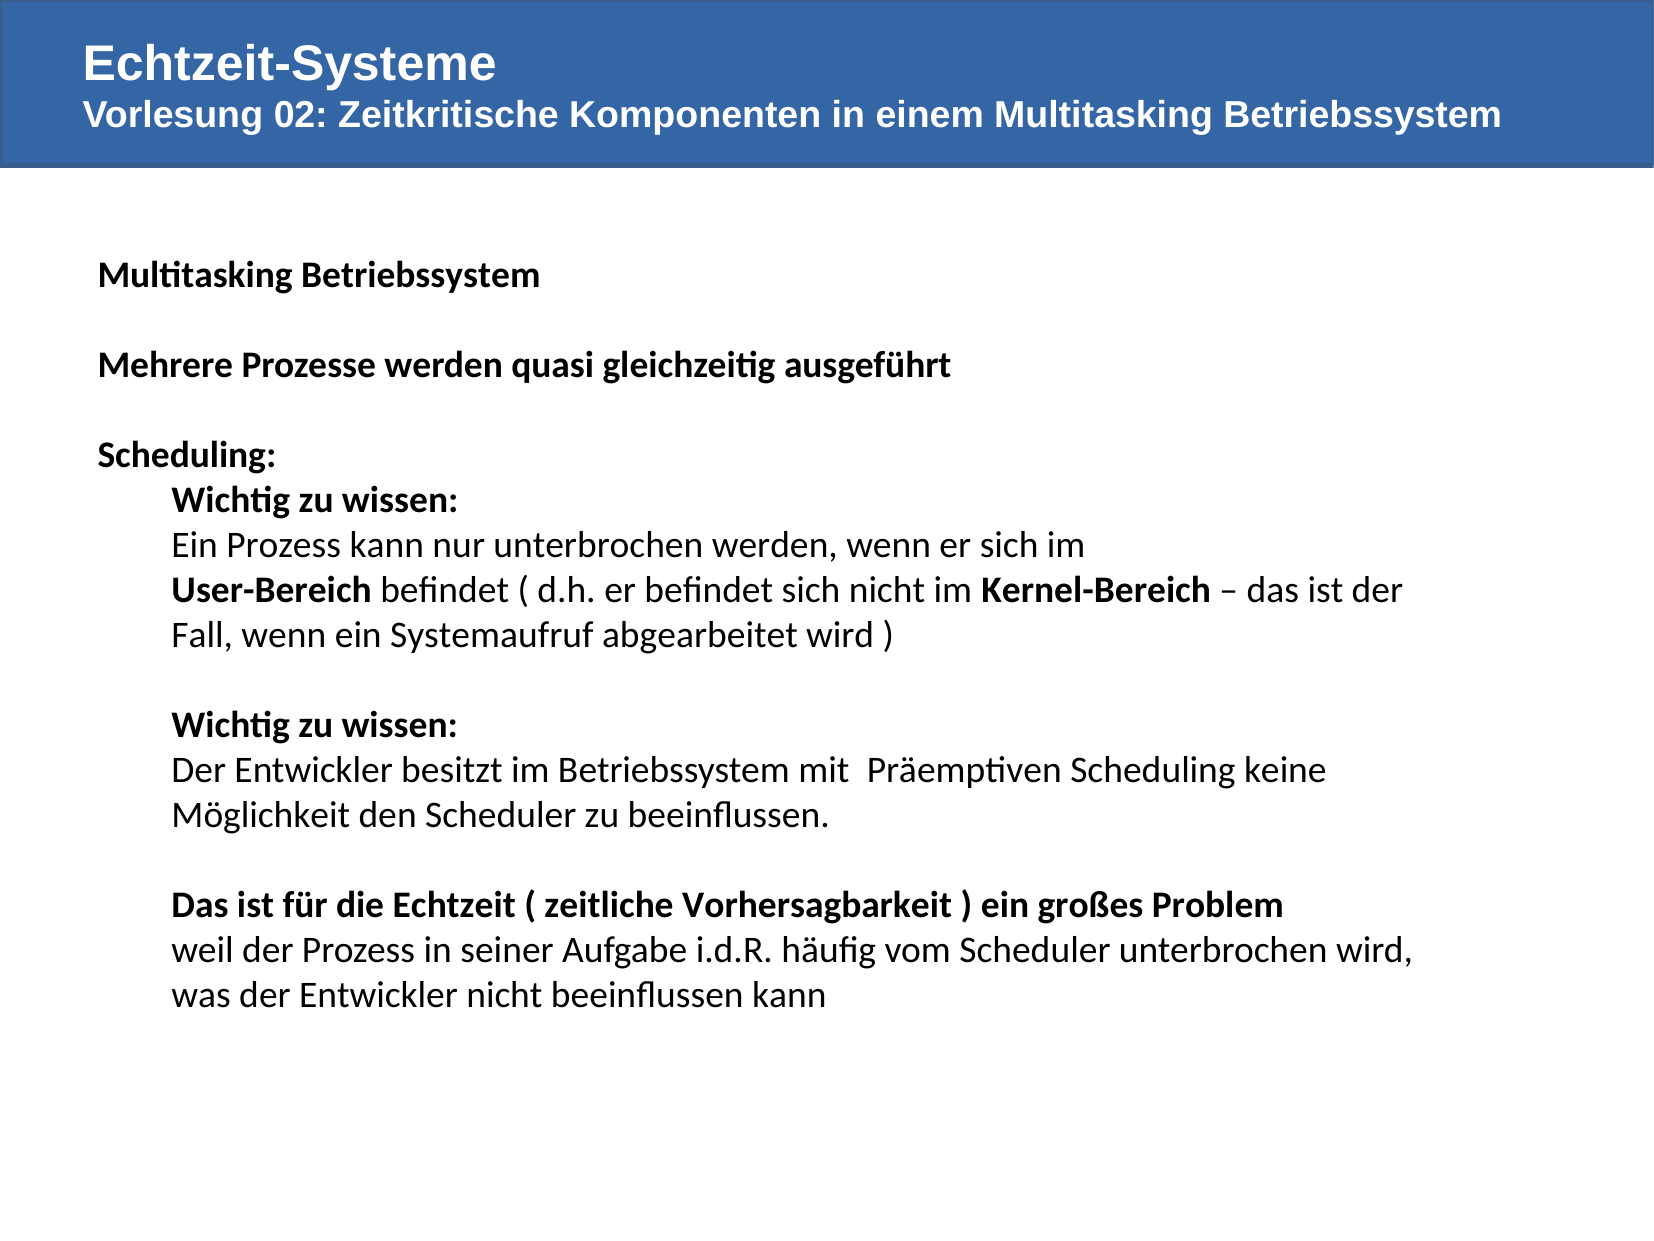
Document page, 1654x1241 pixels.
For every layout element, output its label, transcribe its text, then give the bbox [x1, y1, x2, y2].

title Echtzeit-Systeme Vorlesung 02: Zeitkritische Komponenten in einem Multitasking Betriebssystem [82, 29, 1571, 136]
text_box Multitasking Betriebssystem Mehrere Prozesse werden quasi gleichzeitig ausgeführt Scheduling: Wichtig zu wissen: Ein Prozess kann nur unterbrochen werden, wenn er sich im User-Bereich befindet ( d.h. er befindet sich nicht im Kernel-Bereich – das ist der Fall, wenn ein Systemaufruf abgearbeitet wird ) Wichtig zu wissen: Der Entwickler besitzt im Betriebssystem mit Präemptiven Scheduling keine Möglichkeit den Scheduler zu beeinflussen. Das ist für die Echtzeit ( zeitliche Vorhersagbarkeit ) ein großes Problem weil der Prozess in seiner Aufgabe i.d.R. häufig vom Scheduler unterbrochen wird, was der Entwickler nicht beeinflussen kann [83, 242, 1547, 1022]
